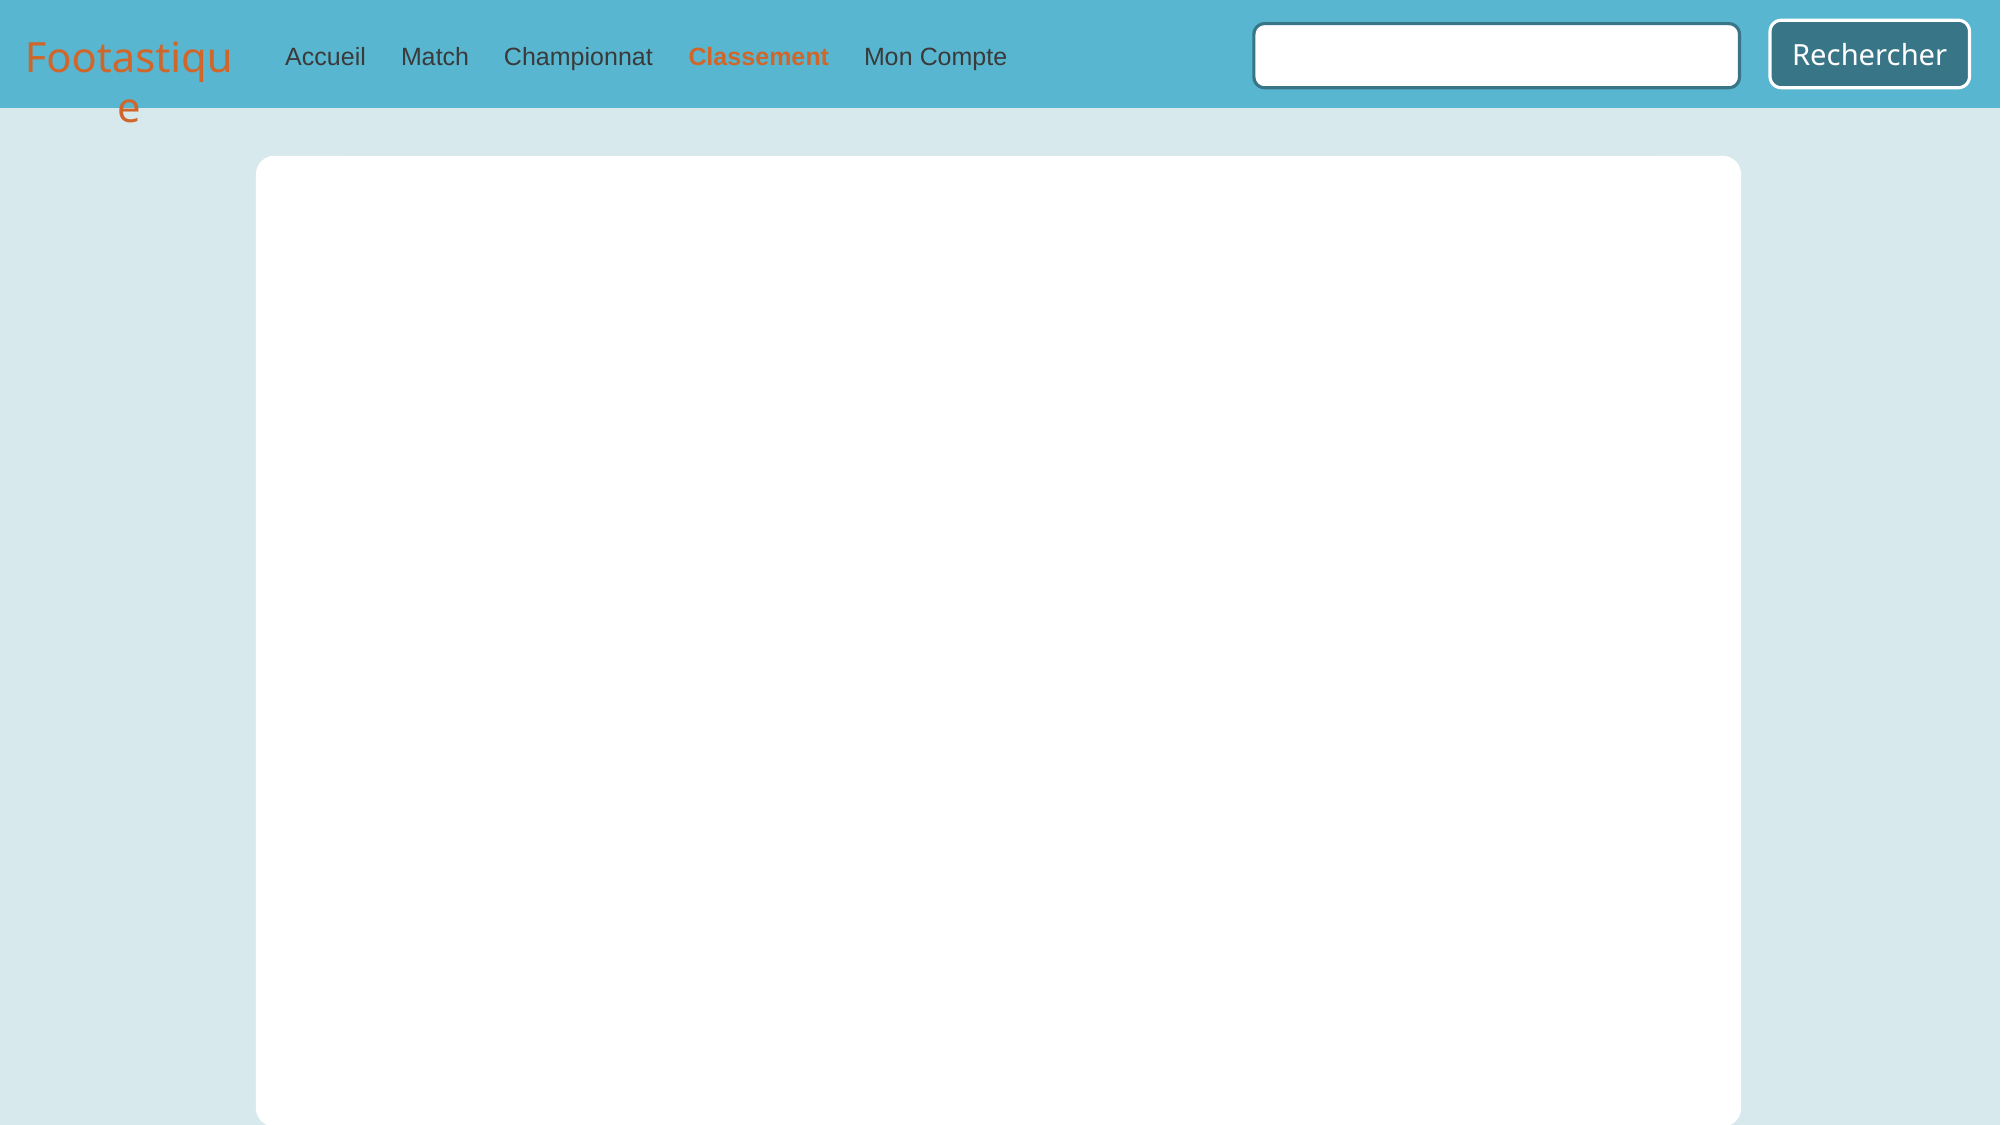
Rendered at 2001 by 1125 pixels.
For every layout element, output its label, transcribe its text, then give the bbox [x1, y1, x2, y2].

text_box [0, 0, 2000, 1125]
text_box Rechercher [1770, 20, 1970, 88]
text_box Accueil Match Championnat Classement Mon Compte [270, 33, 1222, 79]
text_box Footastique [0, 23, 258, 90]
